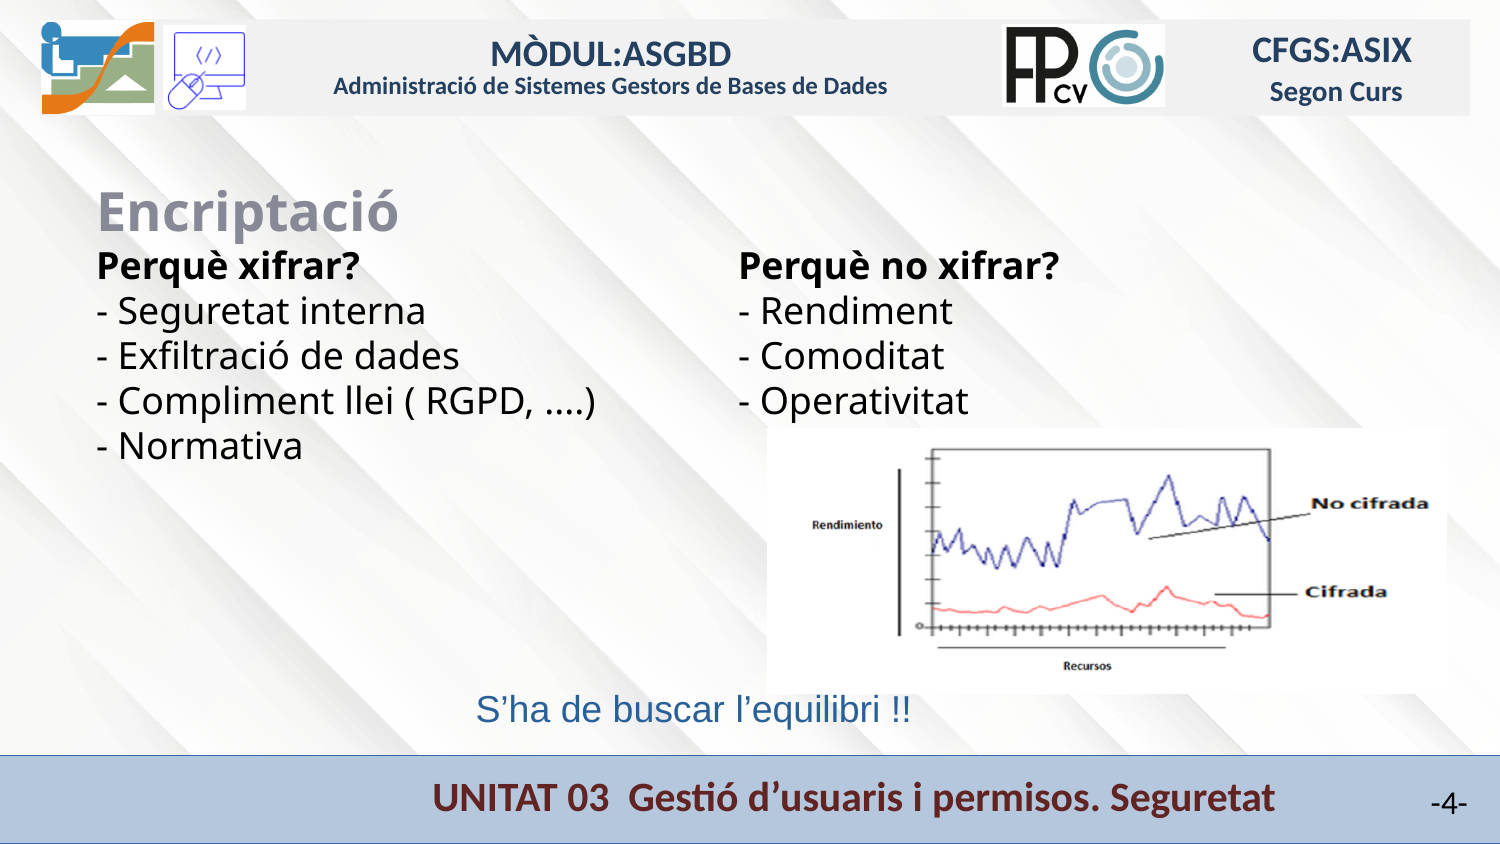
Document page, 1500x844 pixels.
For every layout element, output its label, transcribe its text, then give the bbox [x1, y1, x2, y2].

text_box S’ha de buscar l’equilibri !! [177, 681, 1211, 739]
title Encriptació Perquè xifrar? - Seguretat interna - Exfiltració de dades - Compliment llei ( RGPD, ....) - Normativa [96, 177, 680, 487]
picture [0, 0, 1500, 755]
title Perquè no xifrar? - Rendiment - Comoditat - Operativitat [738, 177, 1322, 487]
